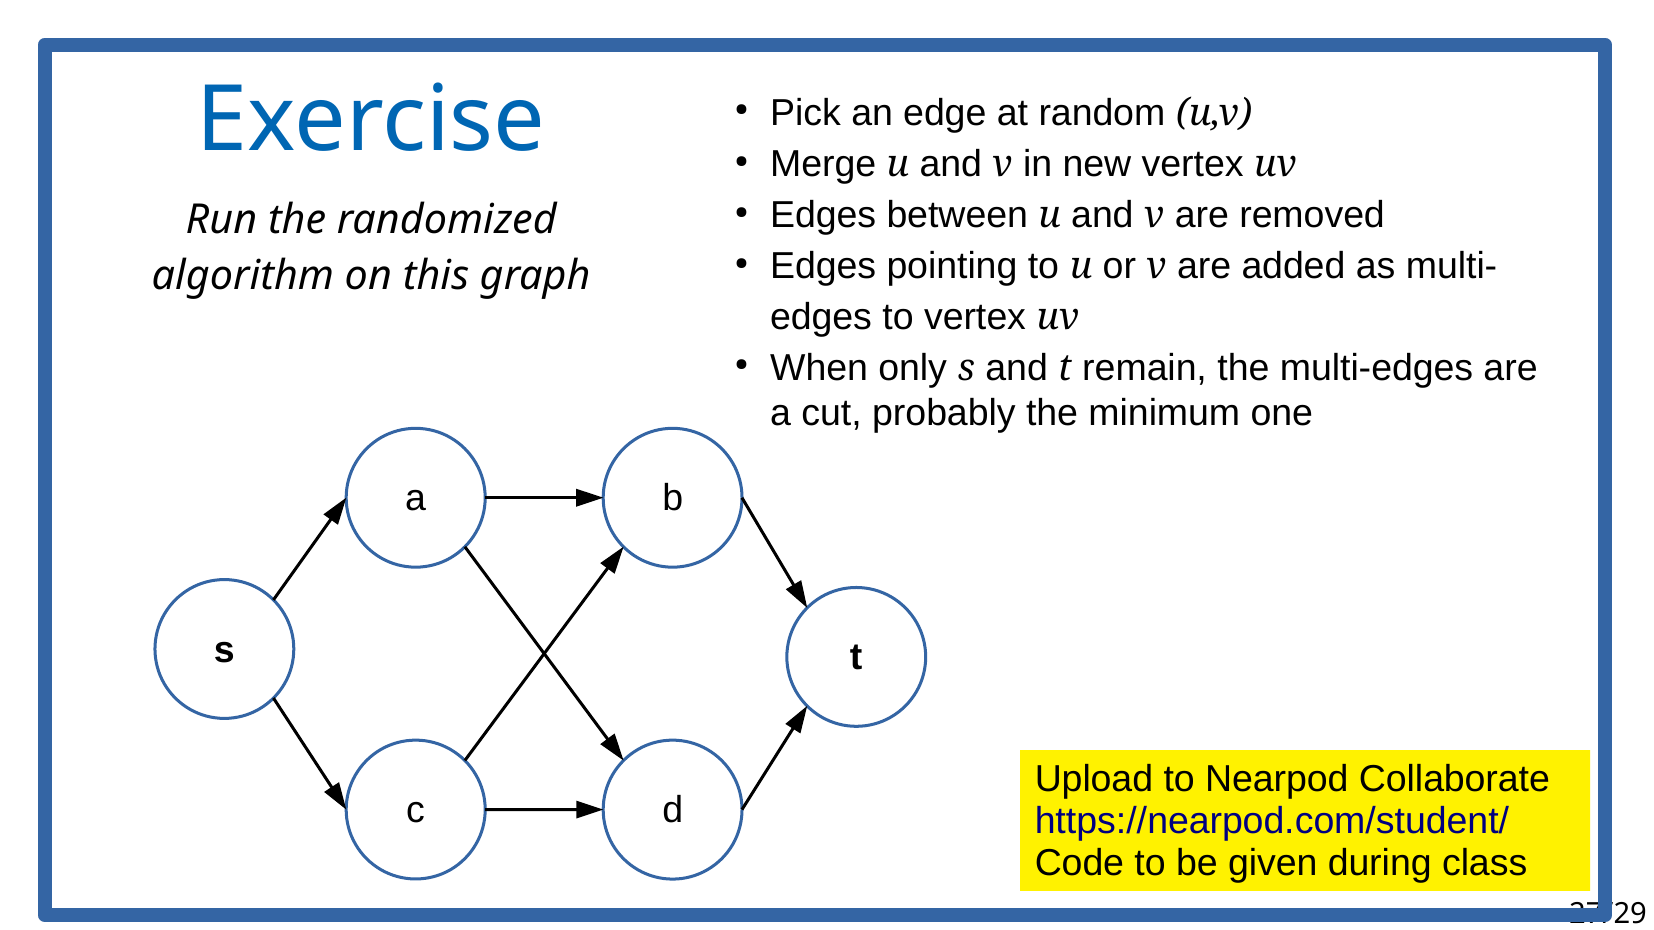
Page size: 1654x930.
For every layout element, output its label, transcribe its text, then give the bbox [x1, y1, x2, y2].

text_box t [786, 587, 926, 727]
list Run the randomized algorithm on this graph [82, 189, 661, 305]
text_box Upload to Nearpod Collaborate https://nearpod.com/student/ Code to be given during class [1020, 750, 1591, 891]
text_box d [603, 740, 742, 880]
text_box s [154, 579, 294, 719]
text_box a [346, 428, 486, 568]
title Exercise [82, 52, 661, 181]
text_box Pick an edge at random (u,v) Merge u and v in new vertex uv Edges between u and v are removed Edges pointing to u or v are added as multi-edges to vertex uv When only s and t remain, the multi-edges are a cut, probably the minimum one [720, 78, 1576, 388]
text_box b [603, 428, 743, 568]
text_box c [346, 740, 486, 879]
